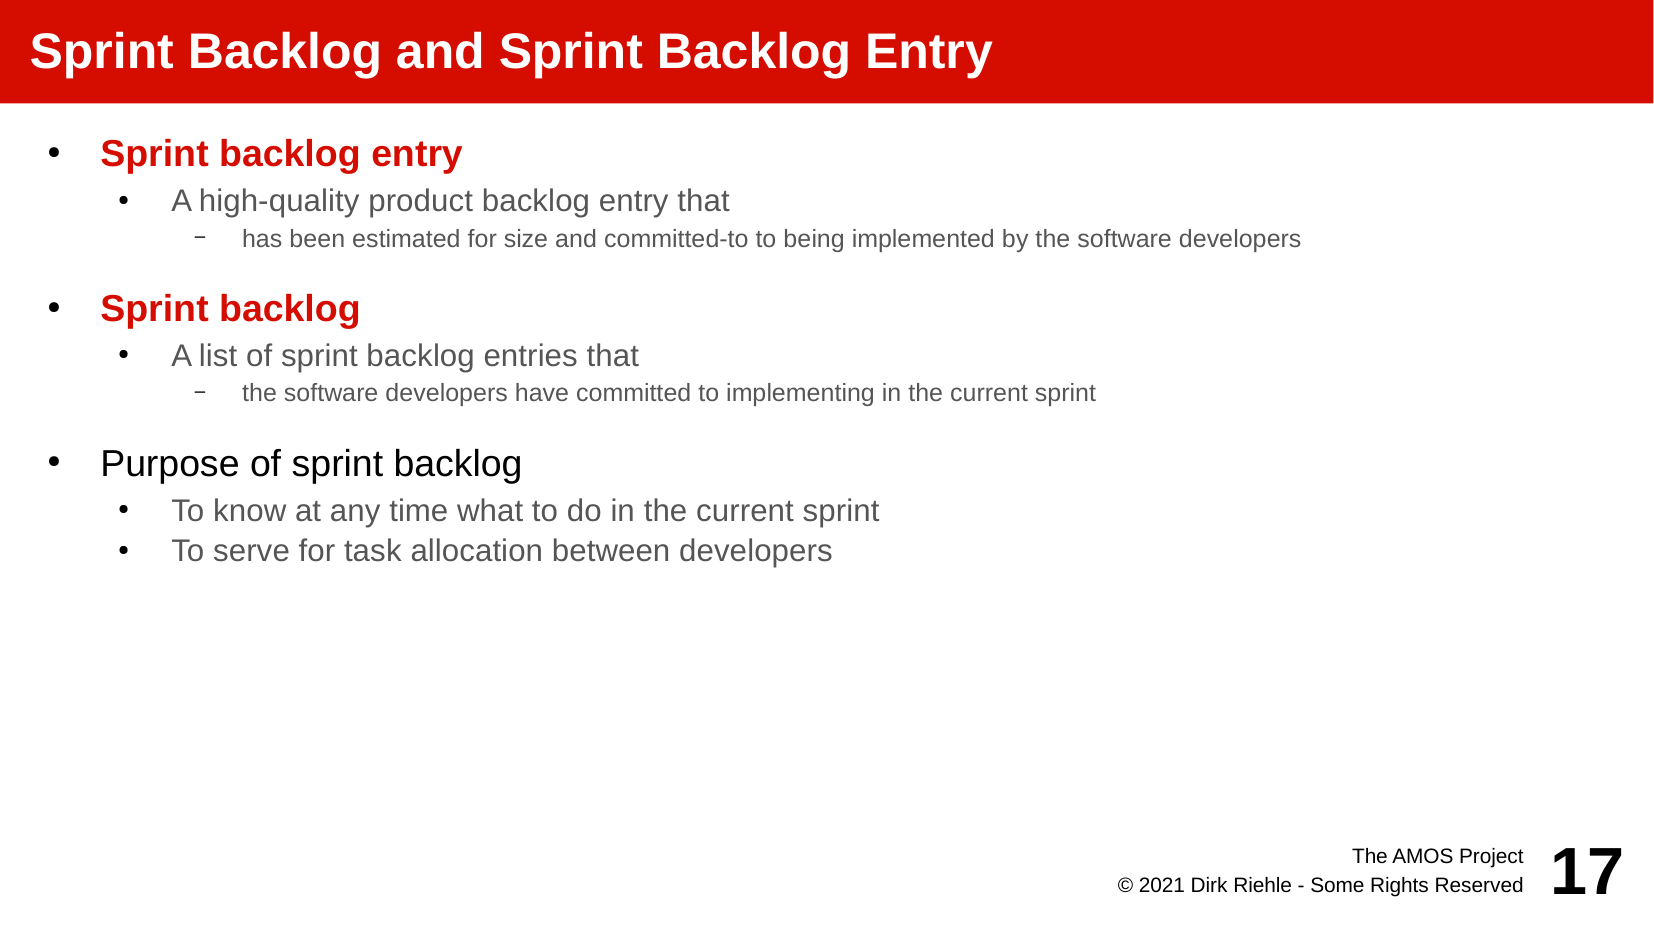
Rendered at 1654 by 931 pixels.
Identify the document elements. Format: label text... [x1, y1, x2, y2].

list Sprint backlog entry A high-quality product backlog entry that has been estimated for size and committed-to to being implemented by the software developers Sprint backlog A list of sprint backlog entries that the software developers have committed to implementing in the current sprint Purpose of sprint backlog To know at any time what to do in the current sprint To serve for task allocation between developers [29, 132, 1625, 813]
title Sprint Backlog and Sprint Backlog Entry [0, 0, 1654, 104]
